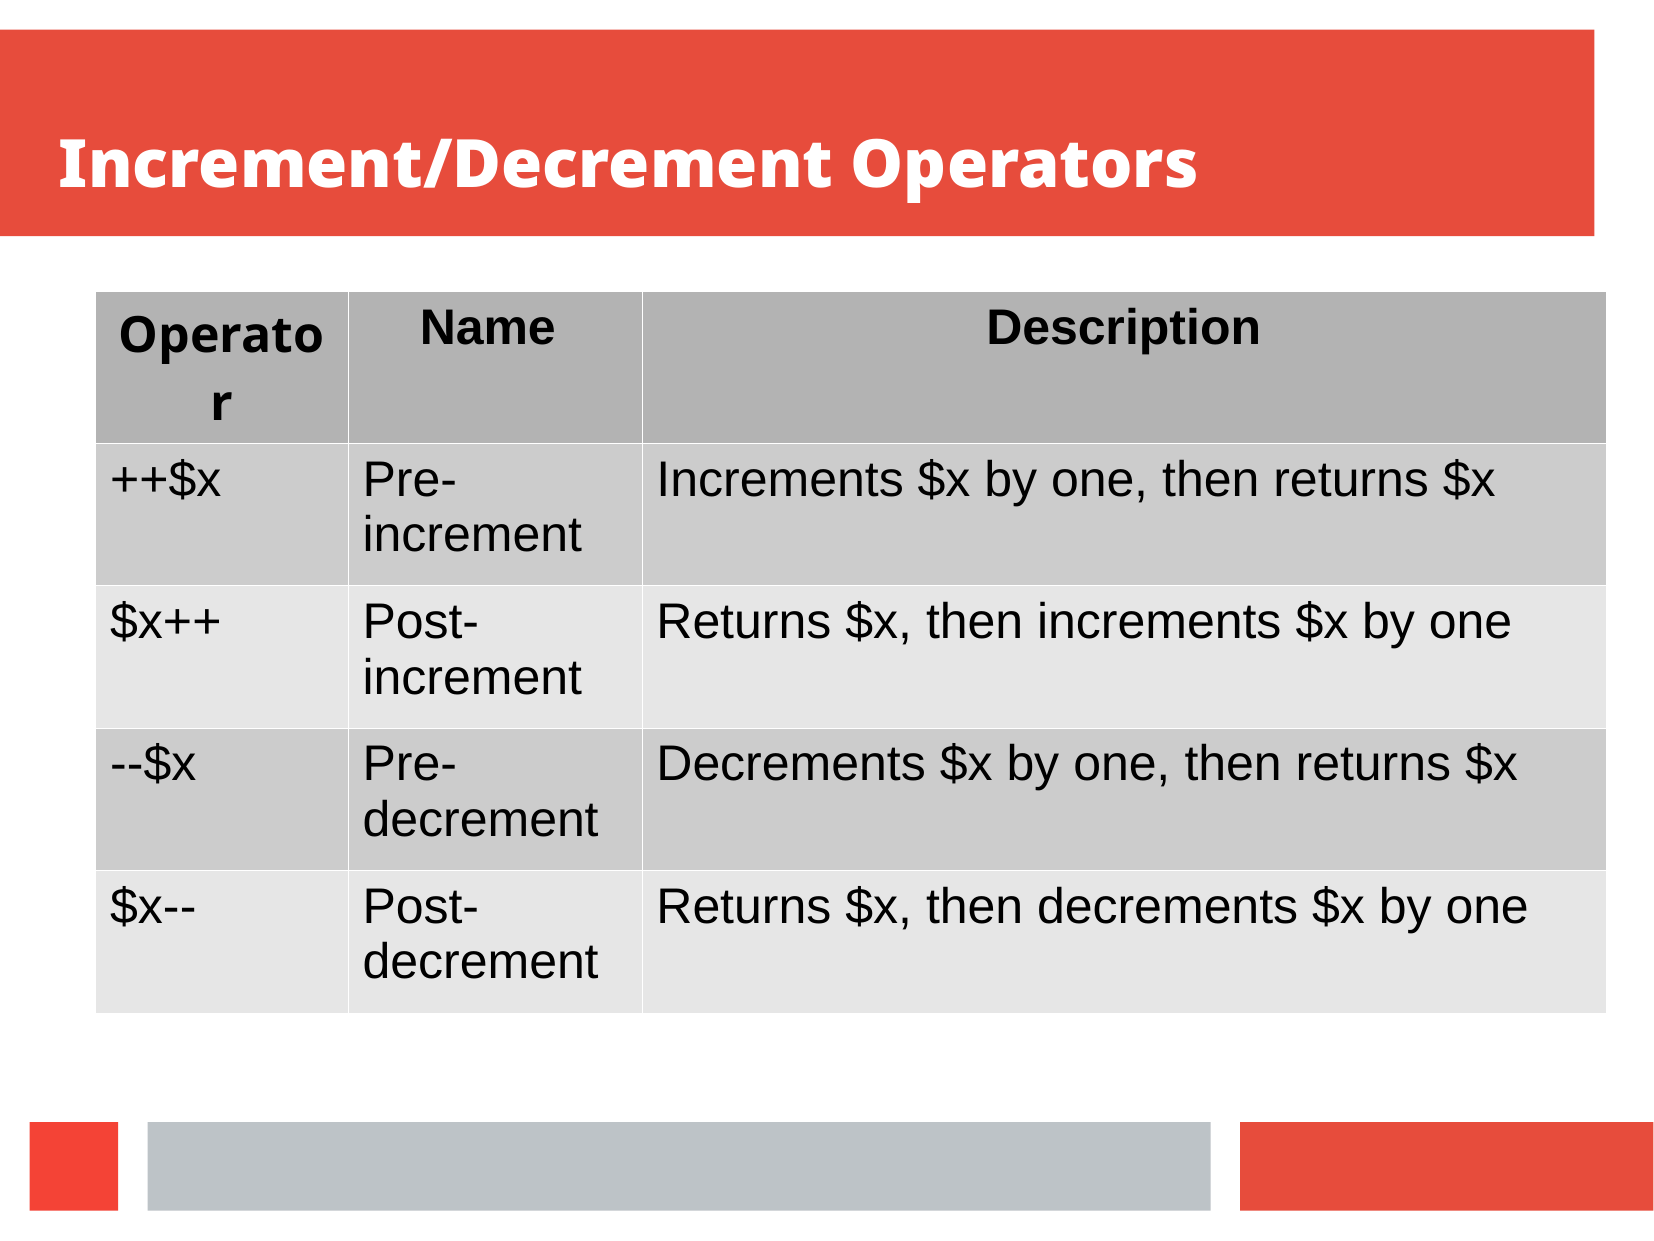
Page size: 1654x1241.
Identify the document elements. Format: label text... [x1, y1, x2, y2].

table_cell ++$x [96, 444, 348, 585]
table_cell Decrements $x by one, then returns $x [643, 729, 1606, 870]
table_cell --$x [96, 729, 348, 870]
table_cell Increments $x by one, then returns $x [643, 444, 1606, 585]
table_cell Post-decrement [349, 871, 642, 1013]
table_cell $x-- [96, 871, 348, 1013]
table_cell Post-increment [349, 586, 642, 728]
table_cell $x++ [96, 586, 348, 728]
table_header Description [643, 292, 1606, 443]
table_cell Pre-decrement [349, 729, 642, 870]
table_header Operator [96, 292, 348, 443]
table_cell Returns $x, then decrements $x by one [643, 871, 1606, 1013]
table_header Name [349, 292, 642, 443]
table_cell Pre-increment [349, 444, 642, 585]
table_cell Returns $x, then increments $x by one [643, 586, 1606, 728]
title Increment/Decrement Operators [59, 59, 1595, 207]
